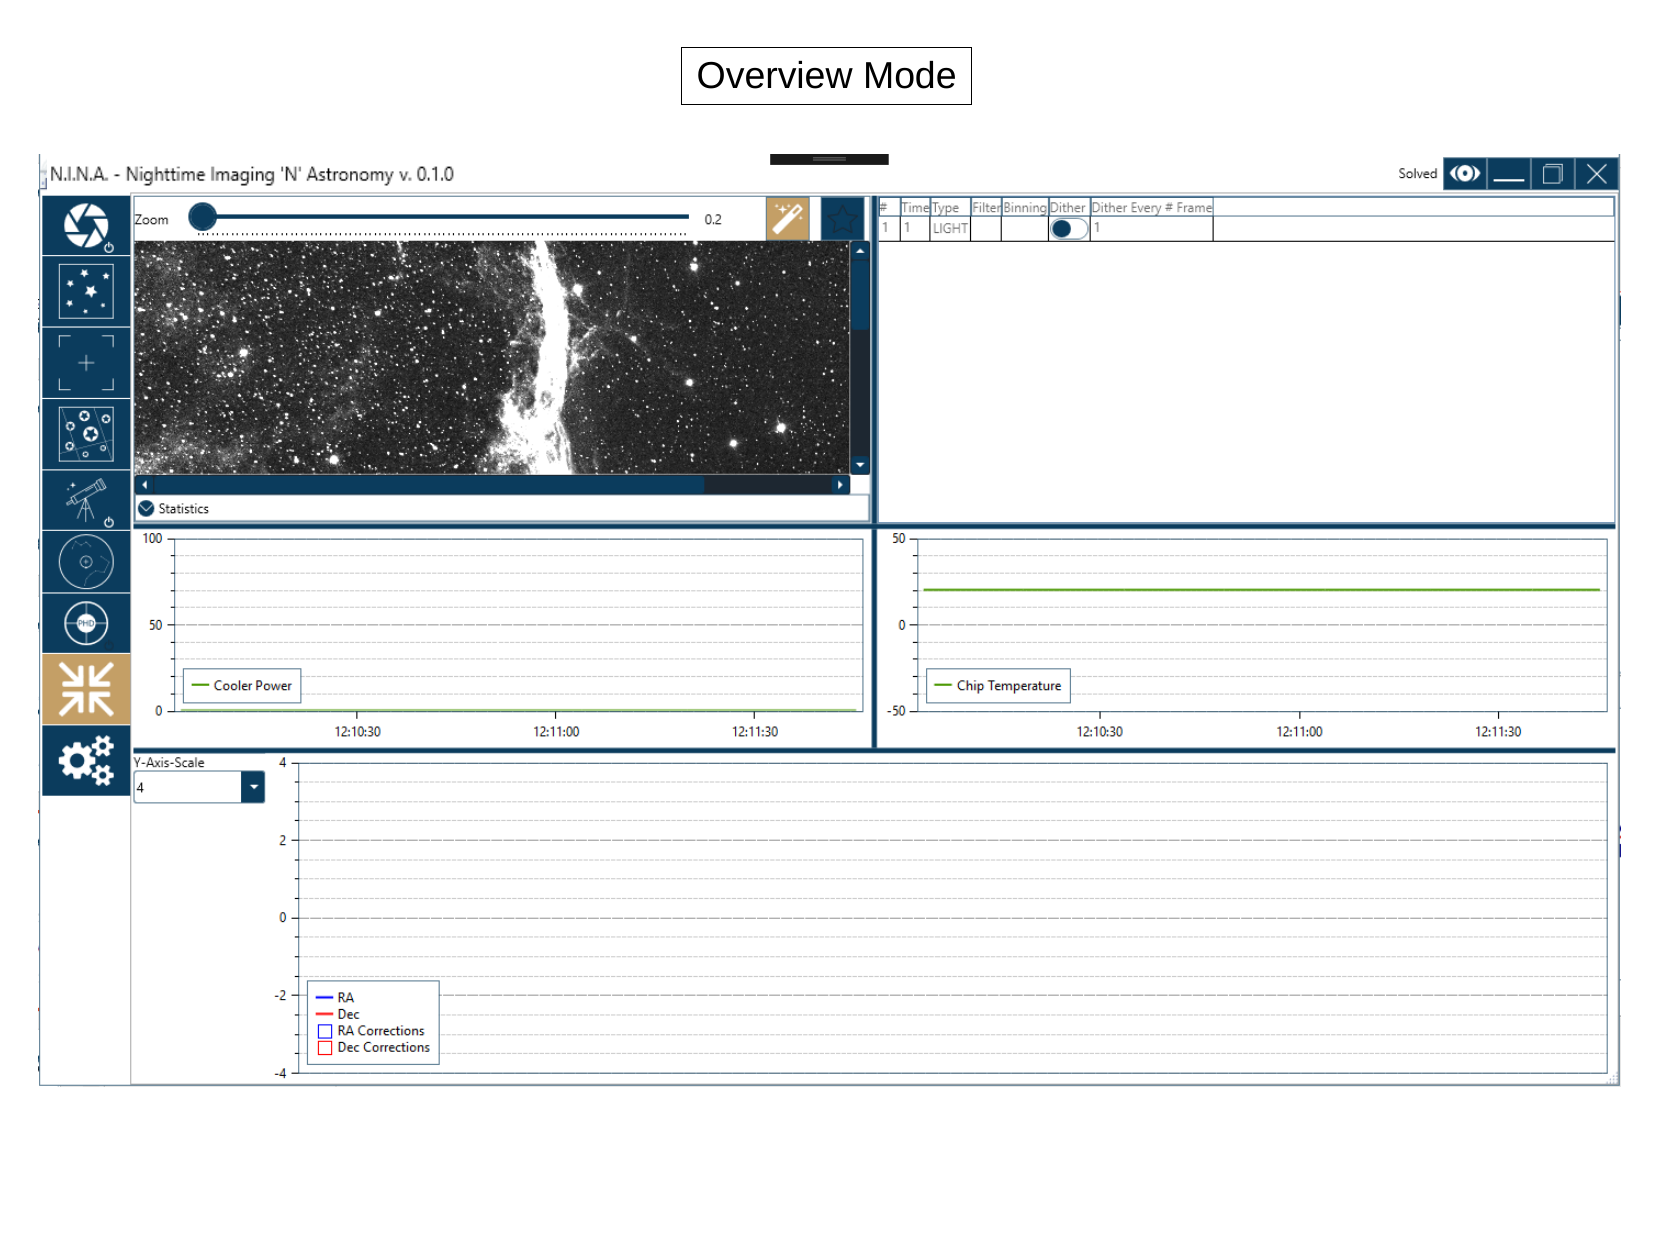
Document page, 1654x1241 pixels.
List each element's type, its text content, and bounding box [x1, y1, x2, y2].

text_box Overview Mode [681, 47, 972, 105]
picture [38, 154, 1621, 1087]
